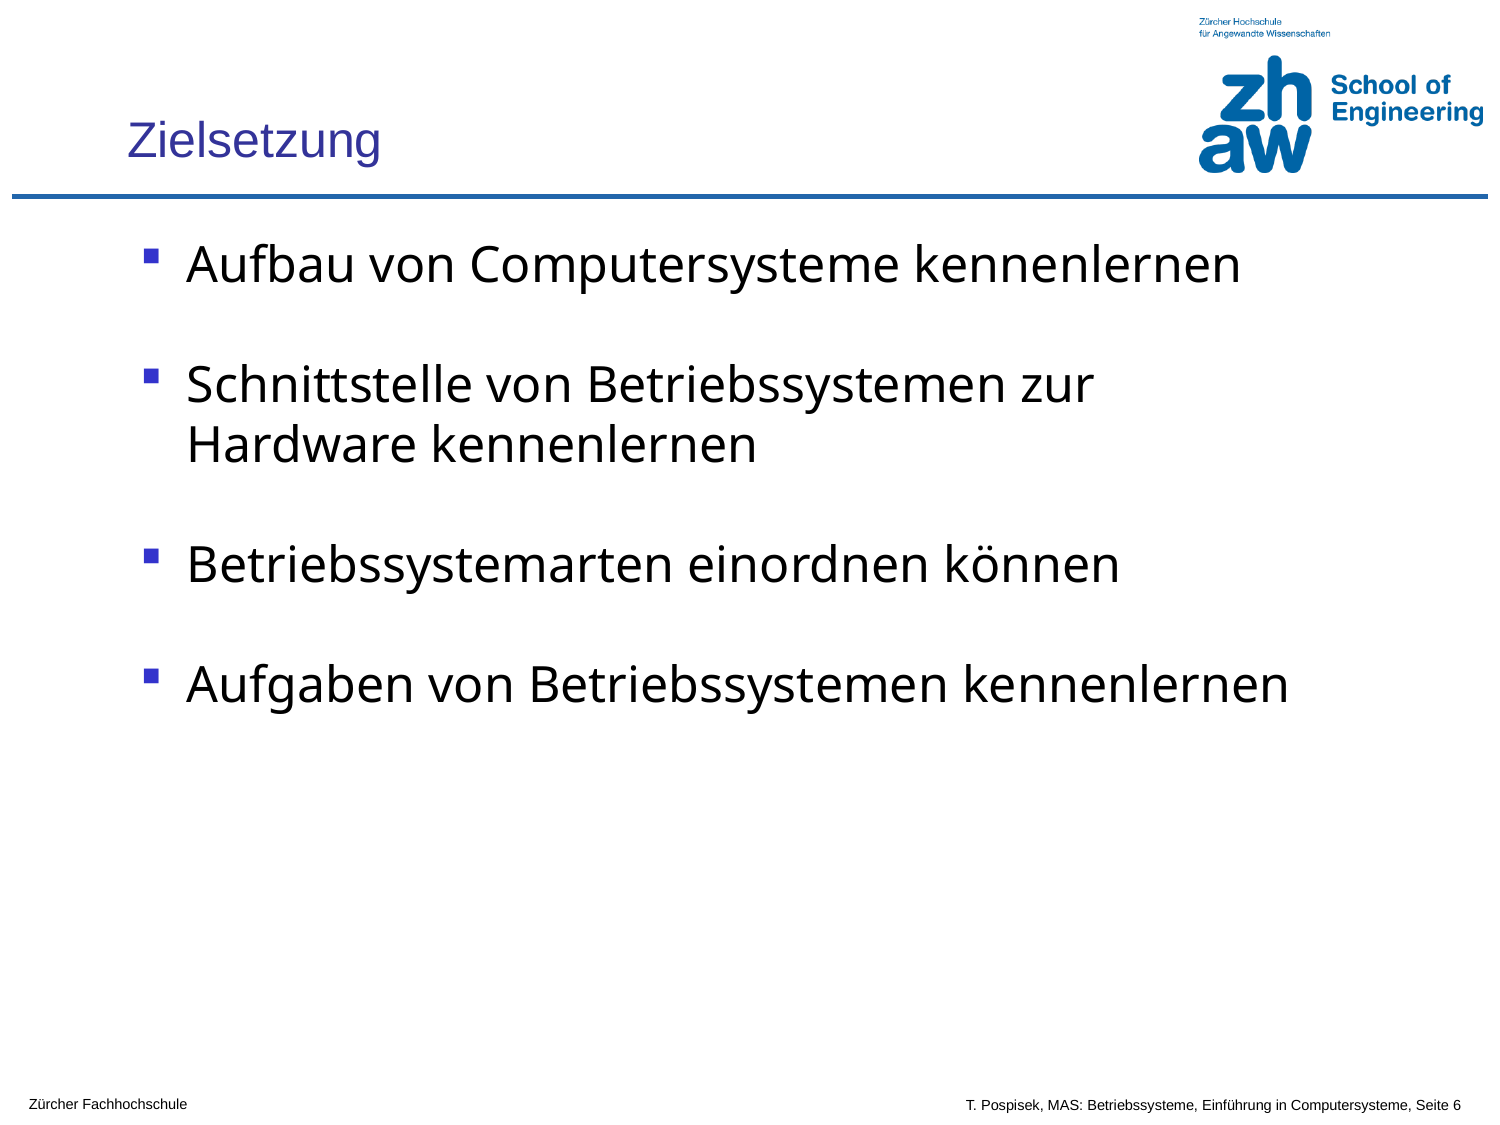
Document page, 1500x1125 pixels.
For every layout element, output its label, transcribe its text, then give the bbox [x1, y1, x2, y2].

text_box Aufbau von Computersysteme kennenlernen Schnittstelle von Betriebssystemen zur Hardware kennenlernen Betriebssystemarten einordnen können Aufgaben von Betriebssystemen kennenlernen [125, 224, 1350, 738]
picture [1199, 18, 1483, 173]
title Zielsetzung [112, 50, 1391, 175]
